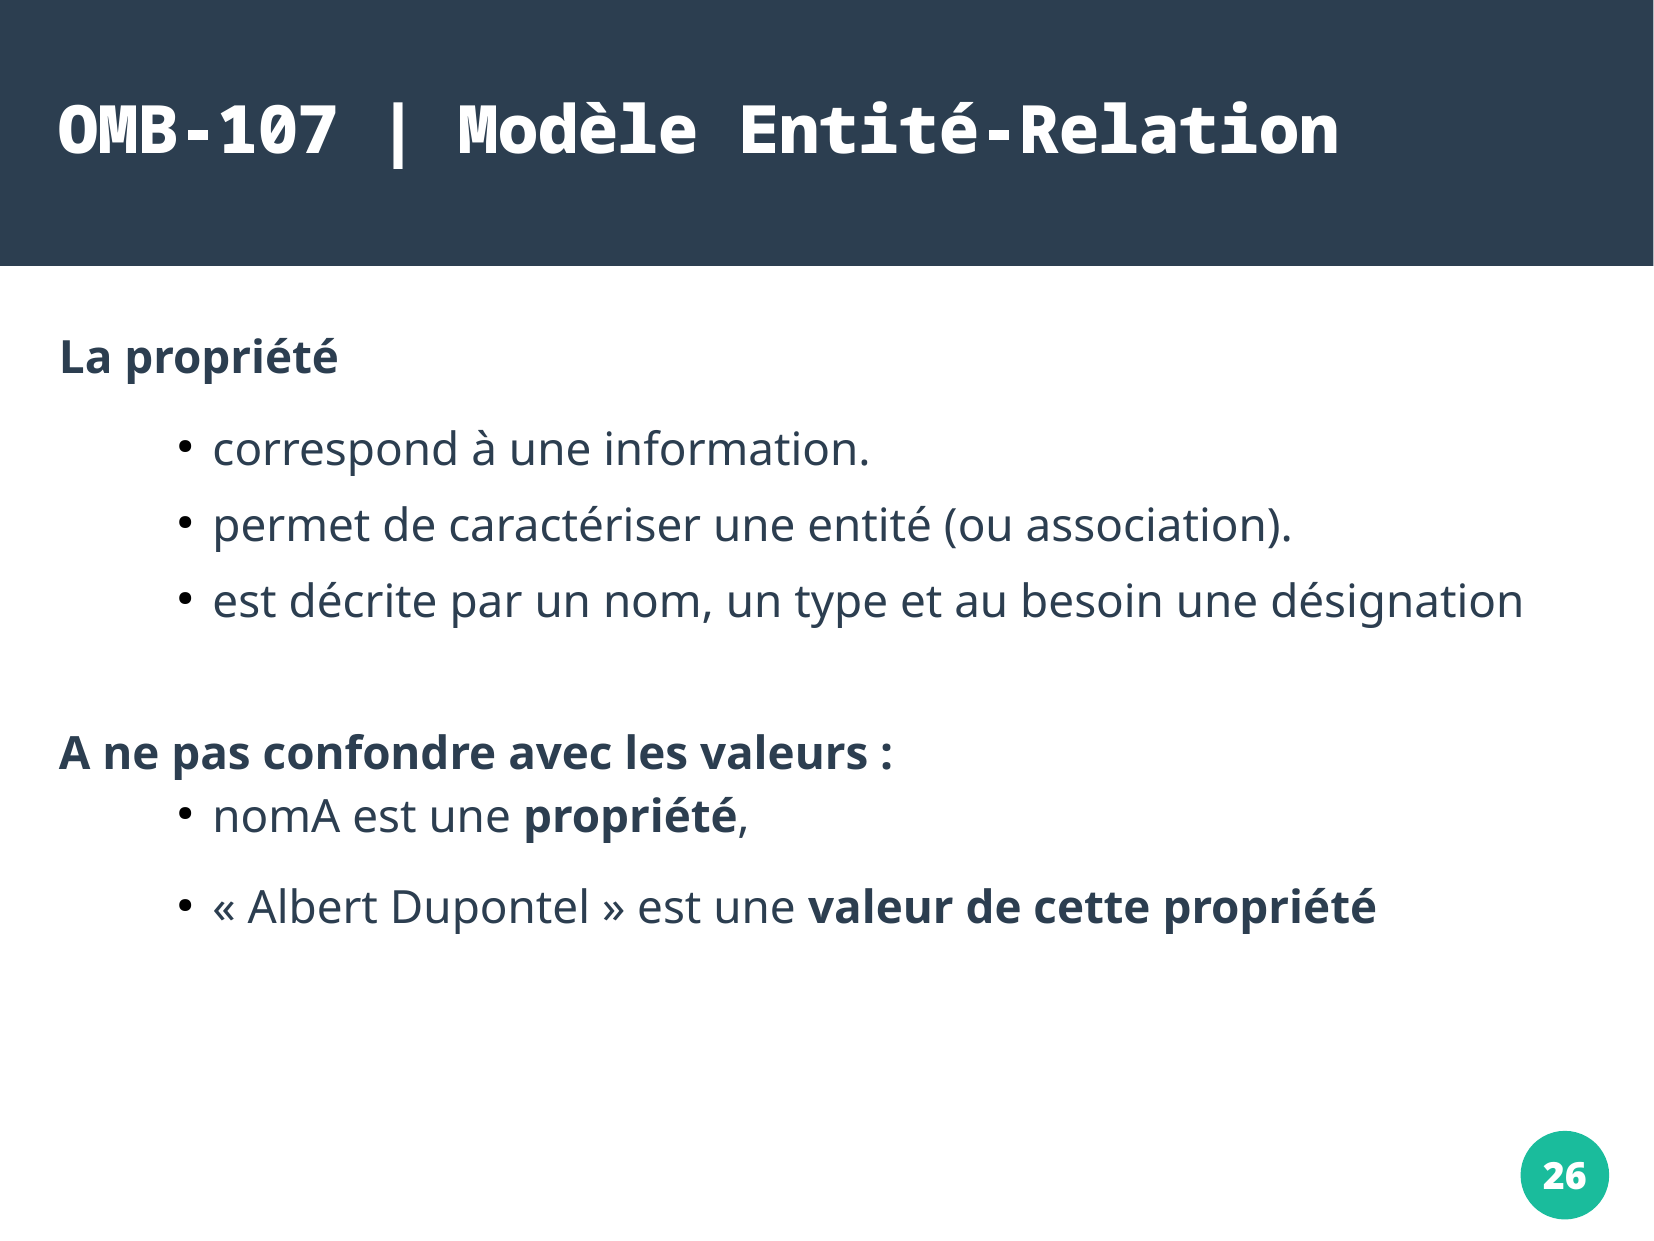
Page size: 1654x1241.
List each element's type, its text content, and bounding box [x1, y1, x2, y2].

list La propriété correspond à une information. permet de caractériser une entité (ou association). est décrite par un nom, un type et au besoin une désignation A ne pas confondre avec les valeurs : nomA est une propriété, « Albert Dupontel » est une valeur de cette propriété [58, 324, 1595, 1152]
title OMB-107 | Modèle Entité-Relation [58, 49, 1595, 207]
